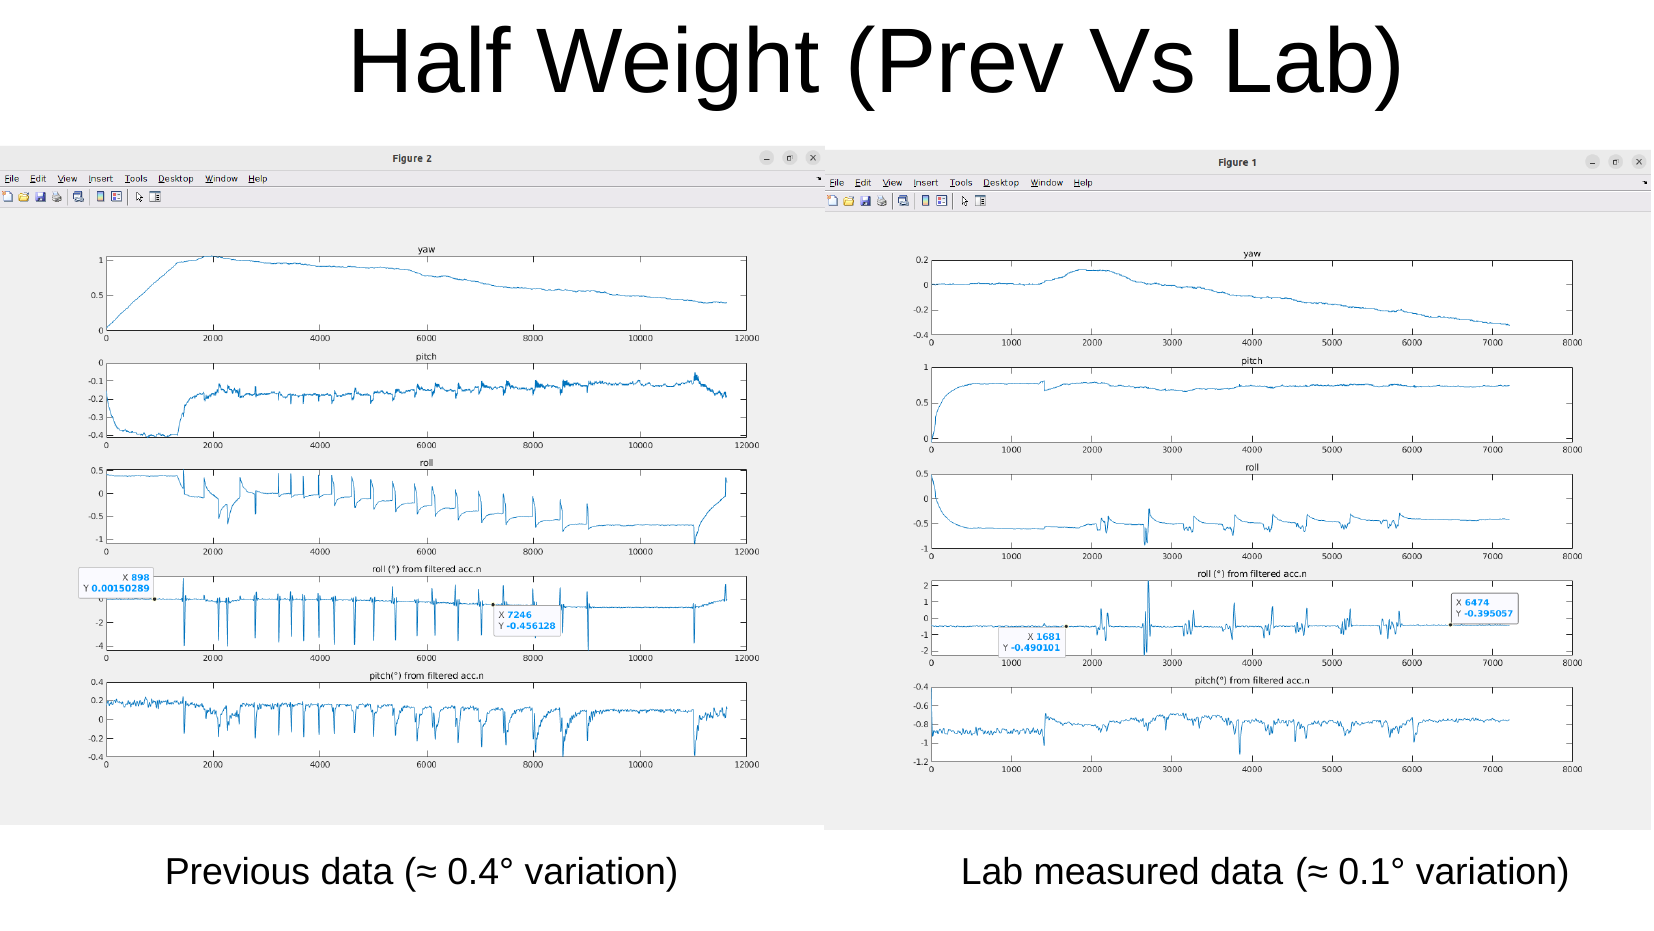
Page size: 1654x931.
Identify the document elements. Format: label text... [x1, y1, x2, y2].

picture [0, 145, 1651, 830]
text_box Previous data (≈ 0.4° variation) Lab measured data (≈ 0.1° variation) [150, 843, 1613, 901]
title Half Weight (Prev Vs Lab) [225, 9, 1530, 113]
